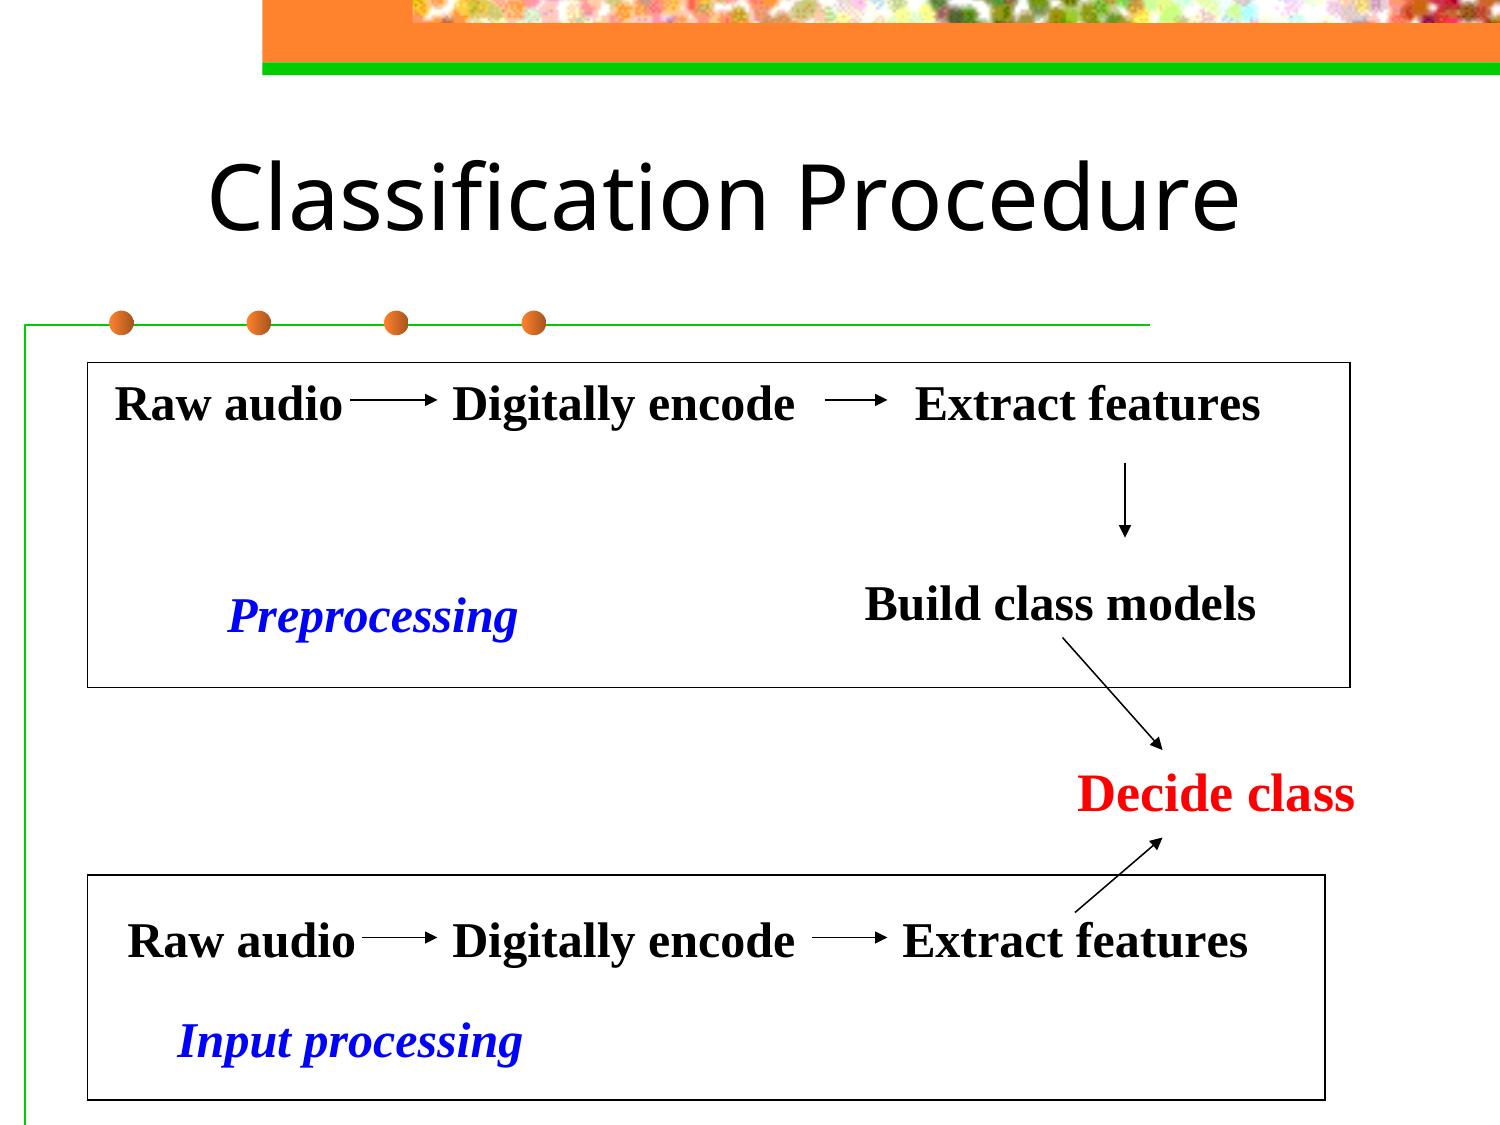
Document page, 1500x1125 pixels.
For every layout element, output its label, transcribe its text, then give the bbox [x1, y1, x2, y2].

text_box Preprocessing [212, 574, 550, 651]
title Classification Procedure [87, 99, 1363, 288]
text_box Extract features [900, 363, 1288, 438]
text_box Digitally encode [437, 899, 826, 976]
text_box Extract features [887, 899, 1276, 976]
text_box Decide class [1062, 749, 1450, 831]
picture [412, 0, 1500, 23]
text_box Input processing [162, 999, 550, 1076]
text_box Build class models [849, 562, 1288, 638]
text_box Digitally encode [437, 363, 826, 438]
text_box Raw audio [112, 899, 388, 976]
text_box Raw audio [99, 363, 363, 438]
